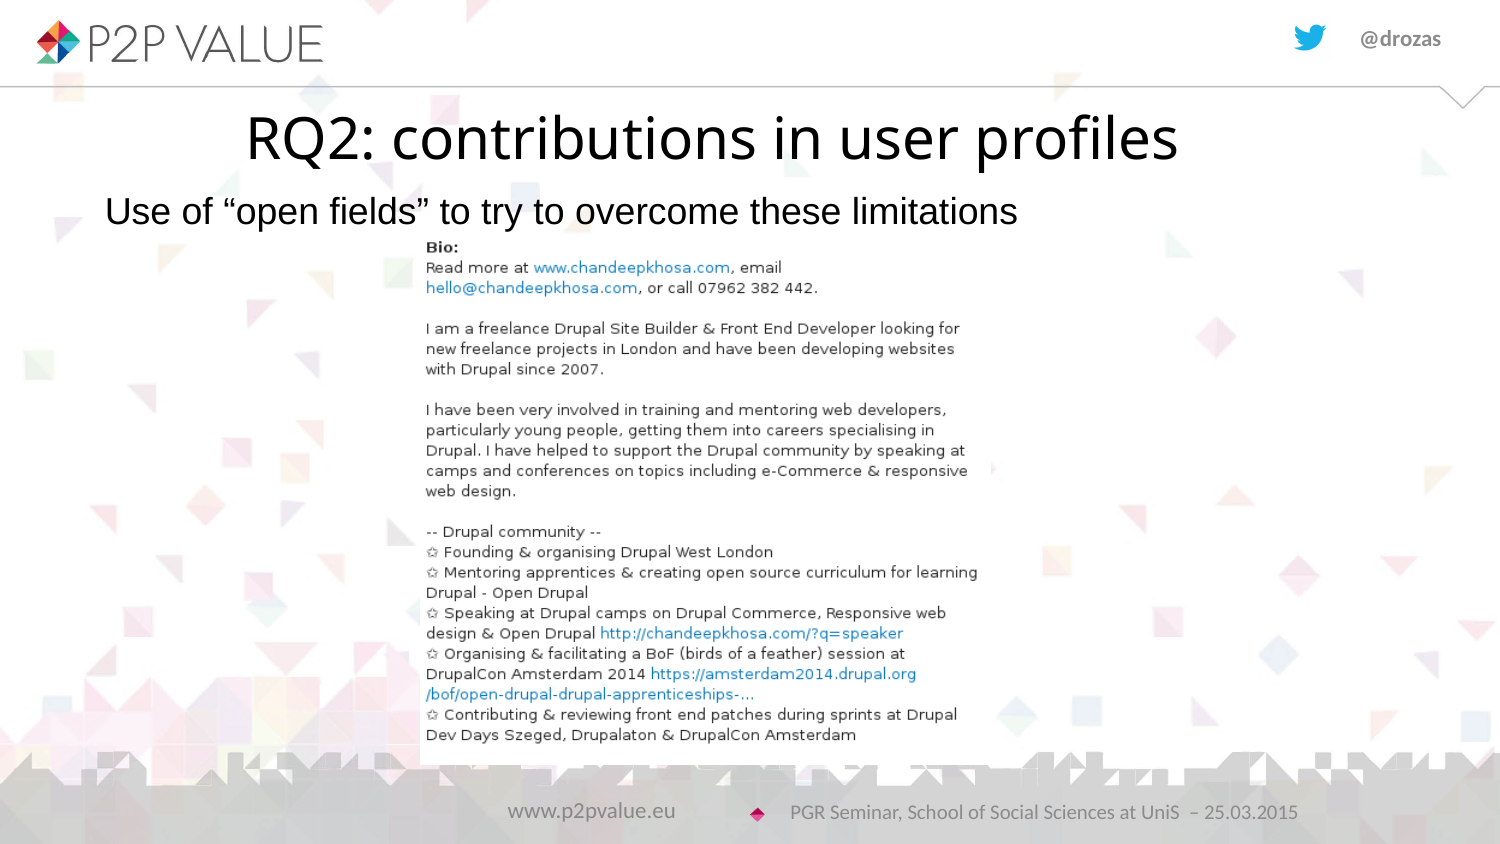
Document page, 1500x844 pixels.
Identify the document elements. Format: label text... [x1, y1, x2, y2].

text_box www.p2pvalue.eu [501, 789, 720, 829]
text_box @drozas [1333, 15, 1455, 60]
text_box PGR Seminar, School of Social Sciences at UniS – 25.03.2015 [777, 788, 1470, 834]
title RQ2: contributions in user profiles [60, 92, 1366, 181]
text_box Use of “open fields” to try to overcome these limitations [90, 183, 1500, 241]
picture [0, 0, 1500, 844]
